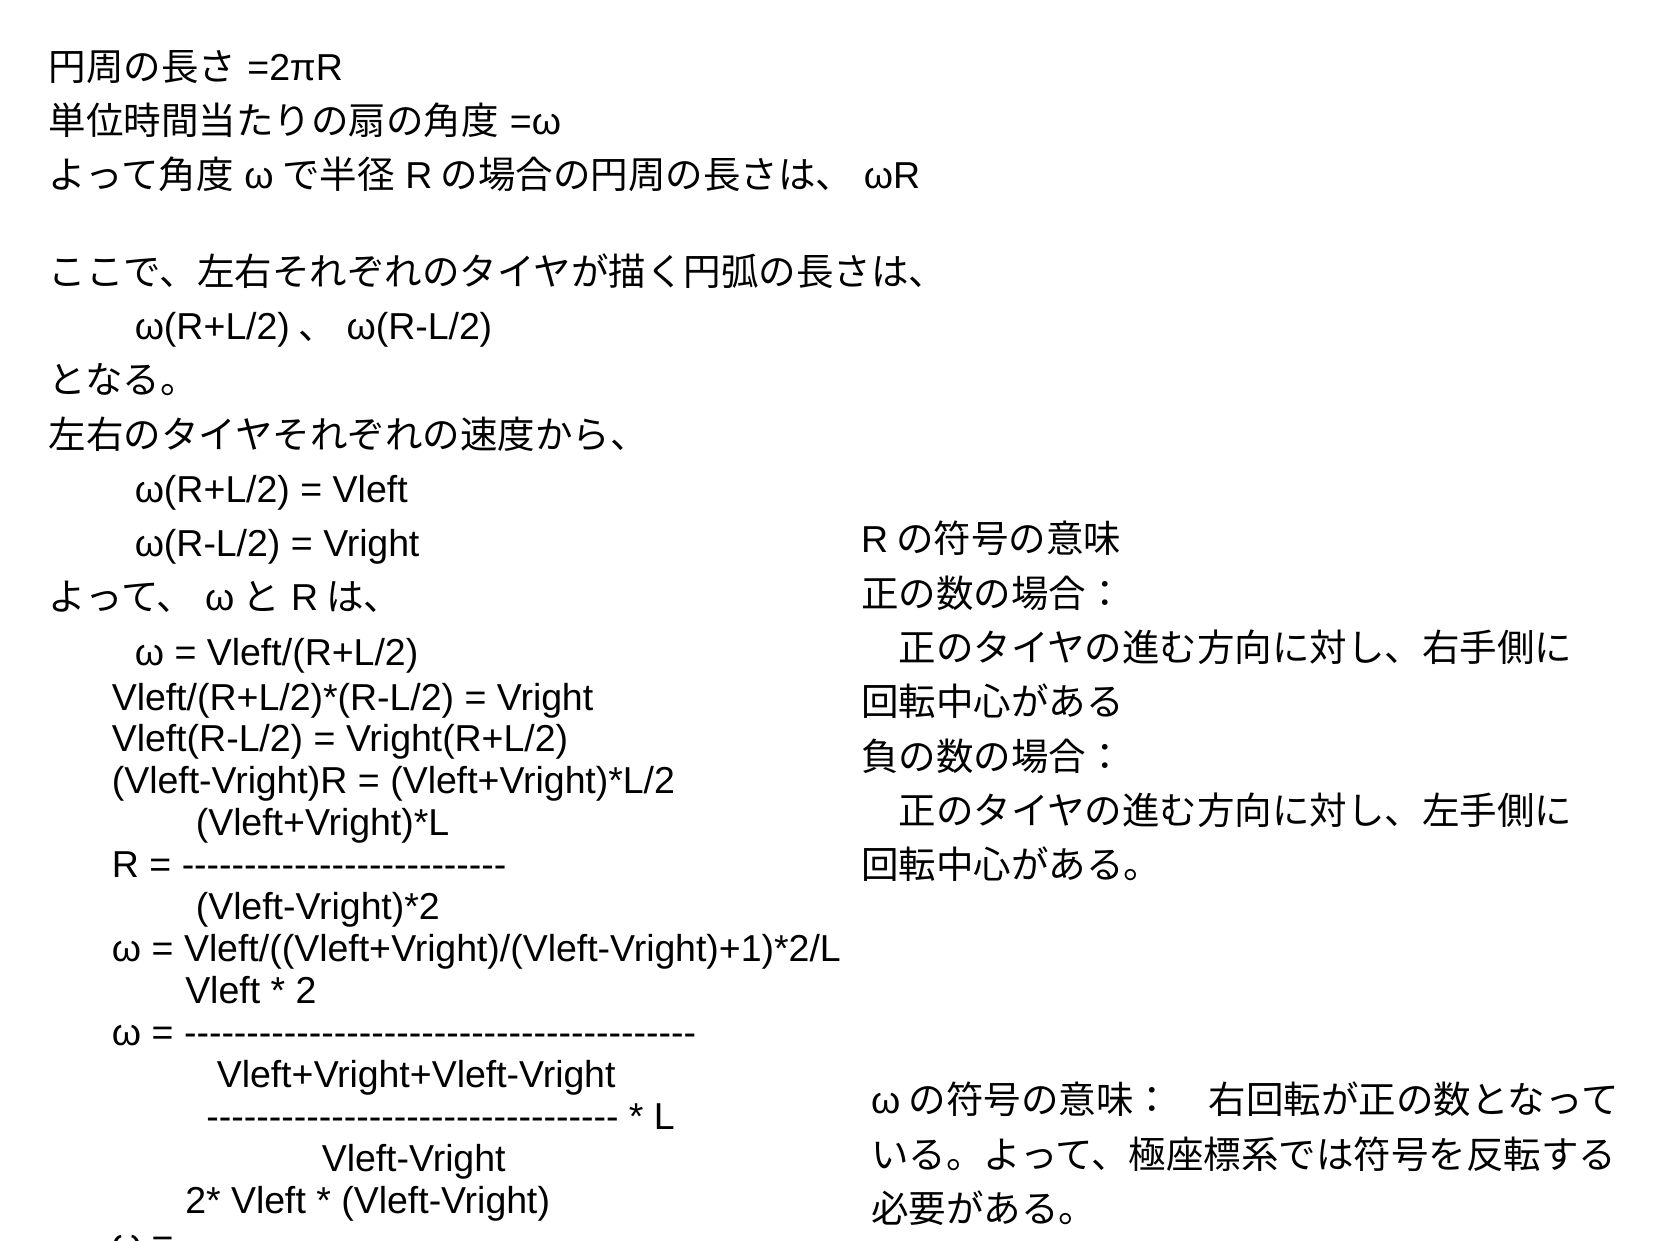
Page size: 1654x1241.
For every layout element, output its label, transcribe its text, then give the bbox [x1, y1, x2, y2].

text_box Rの符号の意味 正の数の場合： 正のタイヤの進む方向に対し、右手側に回転中心がある 負の数の場合： 正のタイヤの進む方向に対し、左手側に回転中心がある。 [846, 501, 1625, 770]
text_box 円周の長さ=2πR 単位時間当たりの扇の角度=ω よって角度ωで半径Rの場合の円周の長さは、ωR ここで、左右それぞれのタイヤが描く円弧の長さは、 ω(R+L/2)、ω(R-L/2) となる。 左右のタイヤそれぞれの速度から、 ω(R+L/2) = Vleft ω(R-L/2) = Vright よって、ωとRは、 ω = Vleft/(R+L/2) Vleft/(R+L/2)*(R-L/2) = Vright Vleft(R-L/2) = Vright(R+L/2) (Vleft-Vright)R = (Vleft+Vright)*L/2 (Vleft+Vright)*L R = -------------------------- (Vleft-Vright)*2 ω = Vleft/((Vleft+Vright)/(Vleft-Vright)+1)*2/L Vleft * 2 ω = ----------------------------------------- Vleft+Vright+Vleft-Vright --------------------------------- * L Vleft-Vright 2* Vleft * (Vleft-Vright) ω = --------------------------------------- 2*Vleft * L ω = (Vleft – Vright) / L [34, 29, 857, 1222]
text_box ωの符号の意味： 右回転が正の数となっている。よって、極座標系では符号を反転する必要がある。 [856, 1062, 1635, 1211]
